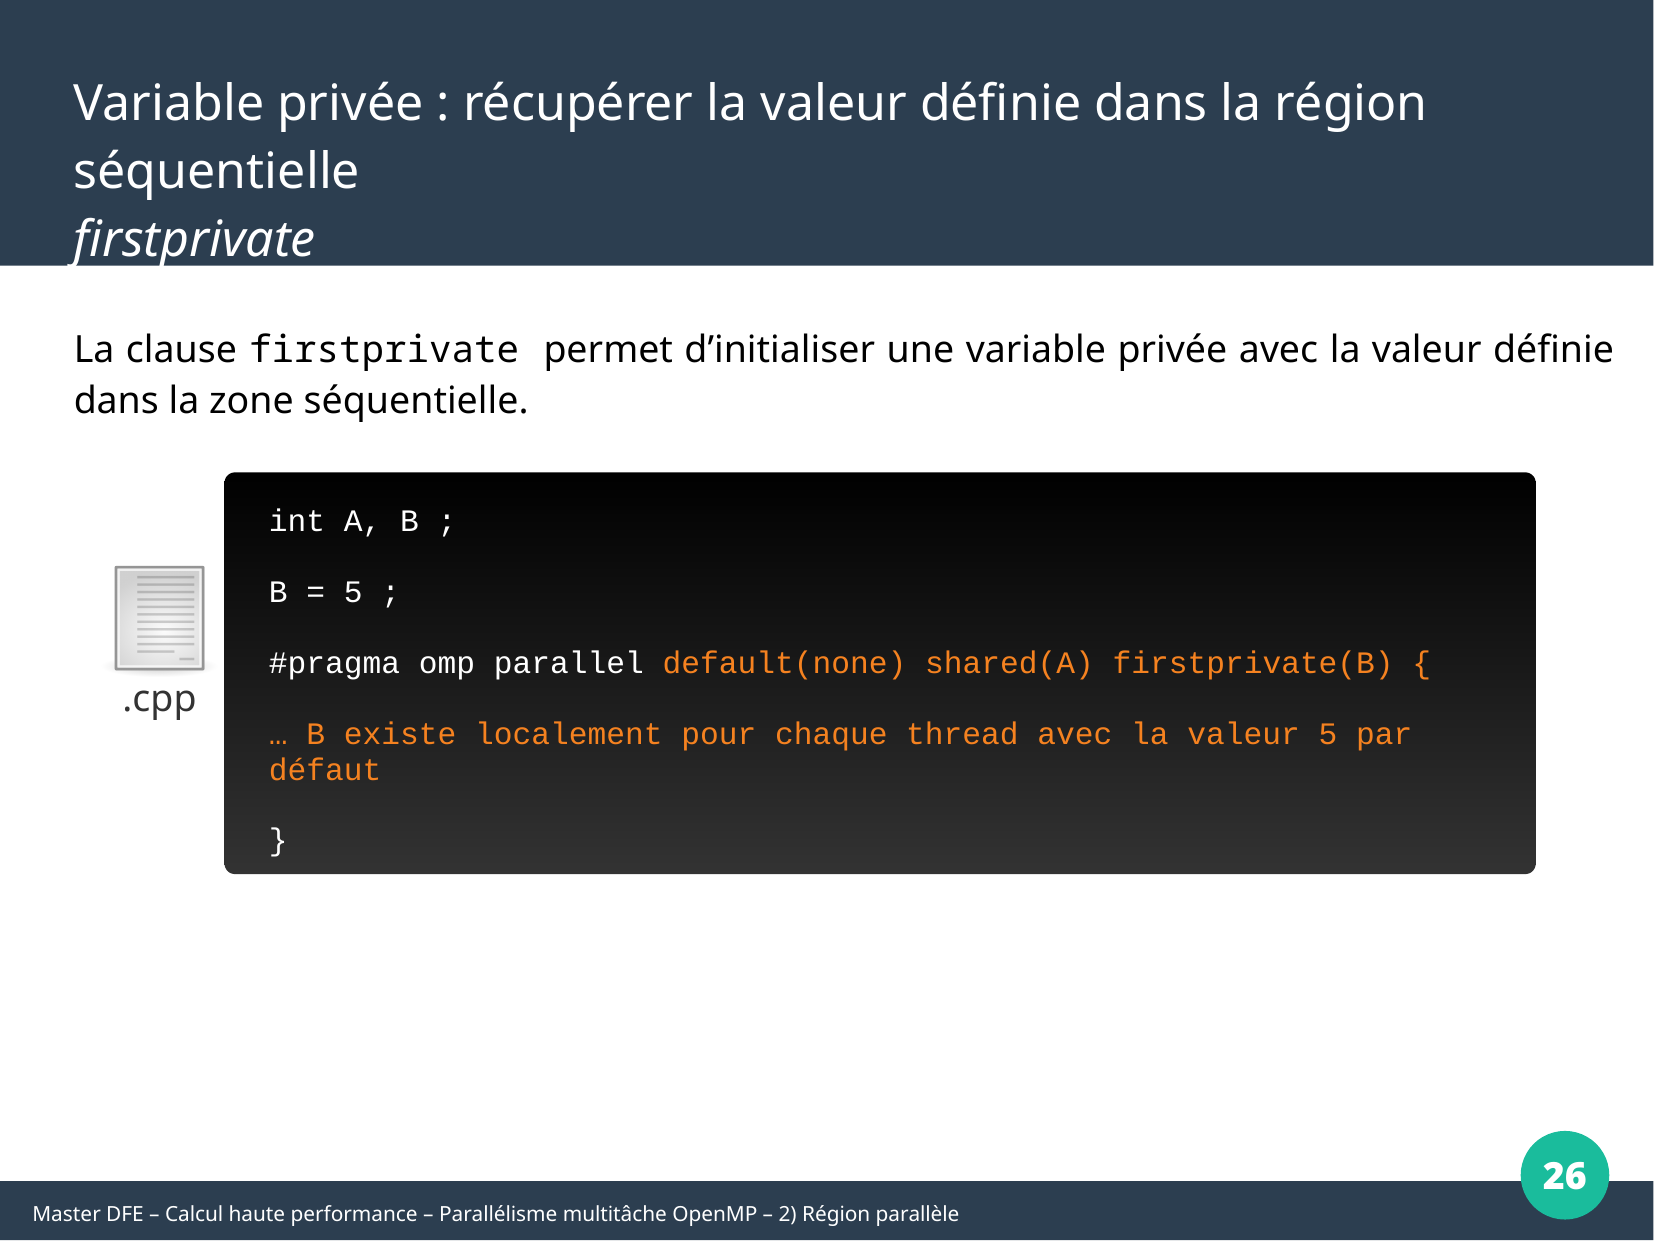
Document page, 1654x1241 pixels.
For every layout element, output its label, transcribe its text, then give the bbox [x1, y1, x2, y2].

text_box Master DFE – Calcul haute performance – Parallélisme multitâche OpenMP – 2) Région parallèle [17, 1191, 1436, 1235]
text_box .cpp [82, 663, 237, 730]
picture [100, 561, 219, 663]
text_box [224, 472, 1536, 875]
text_box Variable privée : récupérer la valeur définie dans la région séquentielle firstprivate [59, 59, 1654, 277]
text_box int A, B ; B = 5 ; #pragma omp parallel default(none) shared(A) firstprivate(B) { … B existe localement pour chaque thread avec la valeur 5 par défaut } [254, 498, 1524, 868]
text_box La clause firstprivate permet d’initialiser une variable privée avec la valeur définie dans la zone séquentielle. [59, 314, 1630, 533]
